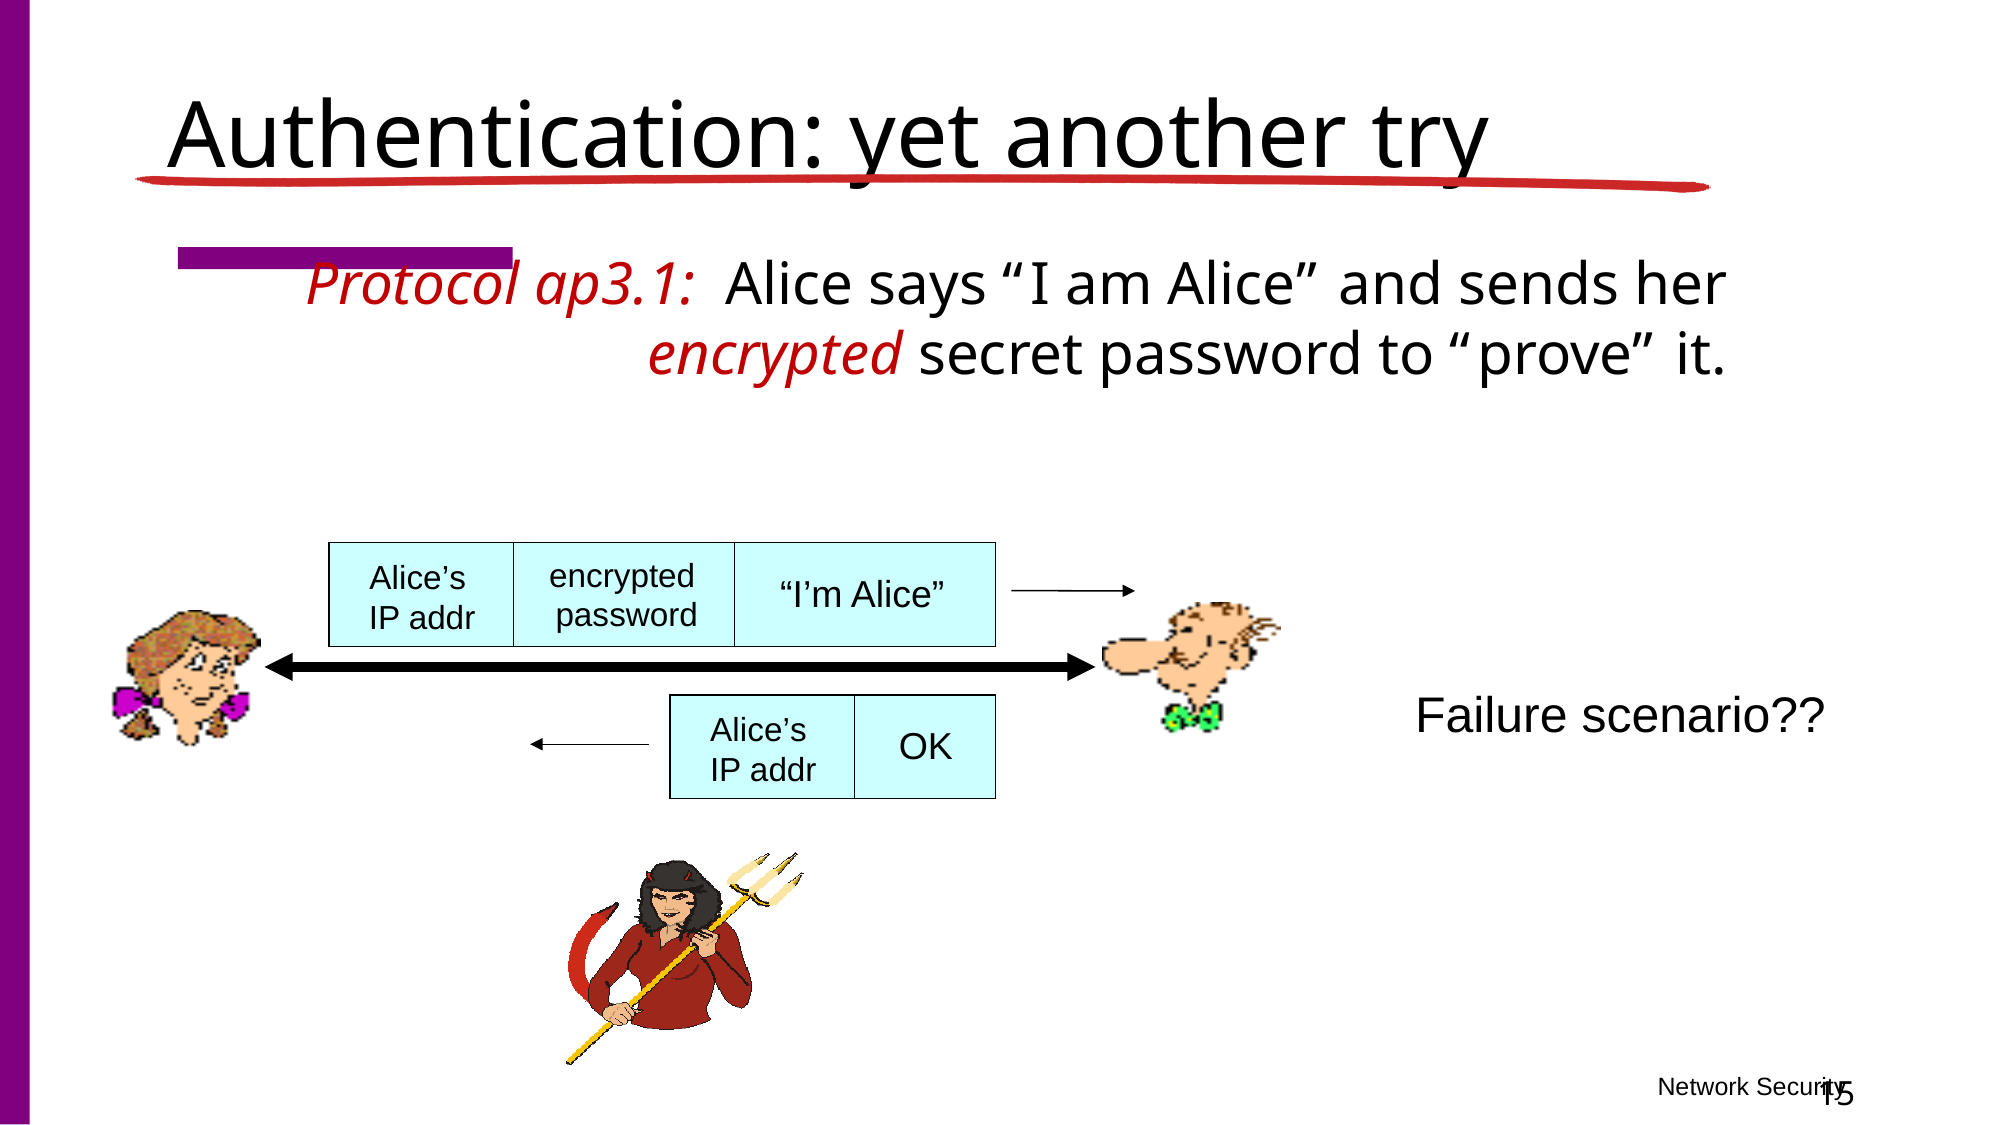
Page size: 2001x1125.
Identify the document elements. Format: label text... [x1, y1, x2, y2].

text_box Network Security [1016, 1062, 1862, 1114]
text_box OK [883, 713, 968, 775]
text_box Alice’s IP addr [354, 548, 491, 644]
text_box [670, 694, 996, 799]
text_box [329, 542, 996, 647]
picture [128, 169, 1729, 198]
text_box Failure scenario?? [1400, 674, 1841, 751]
picture [566, 852, 804, 1065]
title Authentication: yet another try [116, 37, 1817, 225]
text_box Protocol ap3.1: Alice says “I am Alice” and sends her encrypted secret password to “prove” it. [290, 238, 1743, 394]
text_box “I’m Alice” [765, 562, 960, 623]
text_box encrypted password [534, 546, 720, 642]
picture [1102, 602, 1281, 739]
picture [107, 610, 261, 752]
text_box Alice’s IP addr [695, 700, 832, 797]
